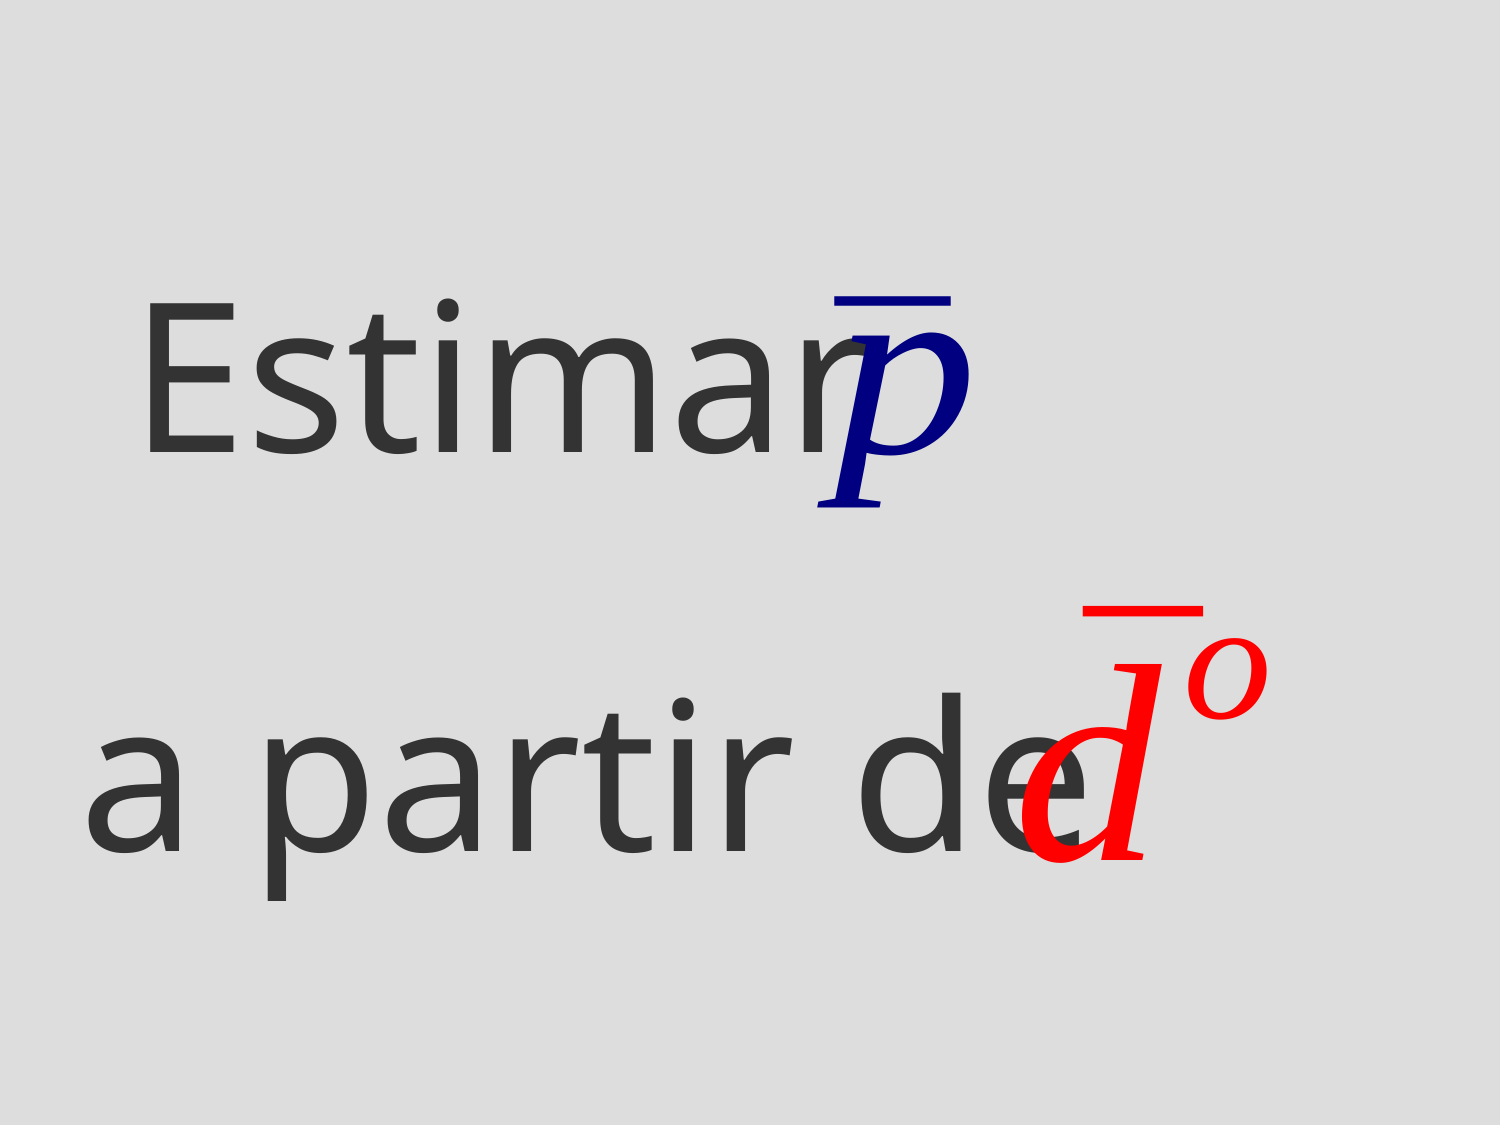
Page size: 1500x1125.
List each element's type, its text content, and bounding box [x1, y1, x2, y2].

chart [994, 566, 1290, 922]
chart [793, 224, 995, 508]
title Estimar [0, 111, 1202, 511]
title a partir de [0, 511, 1317, 1026]
